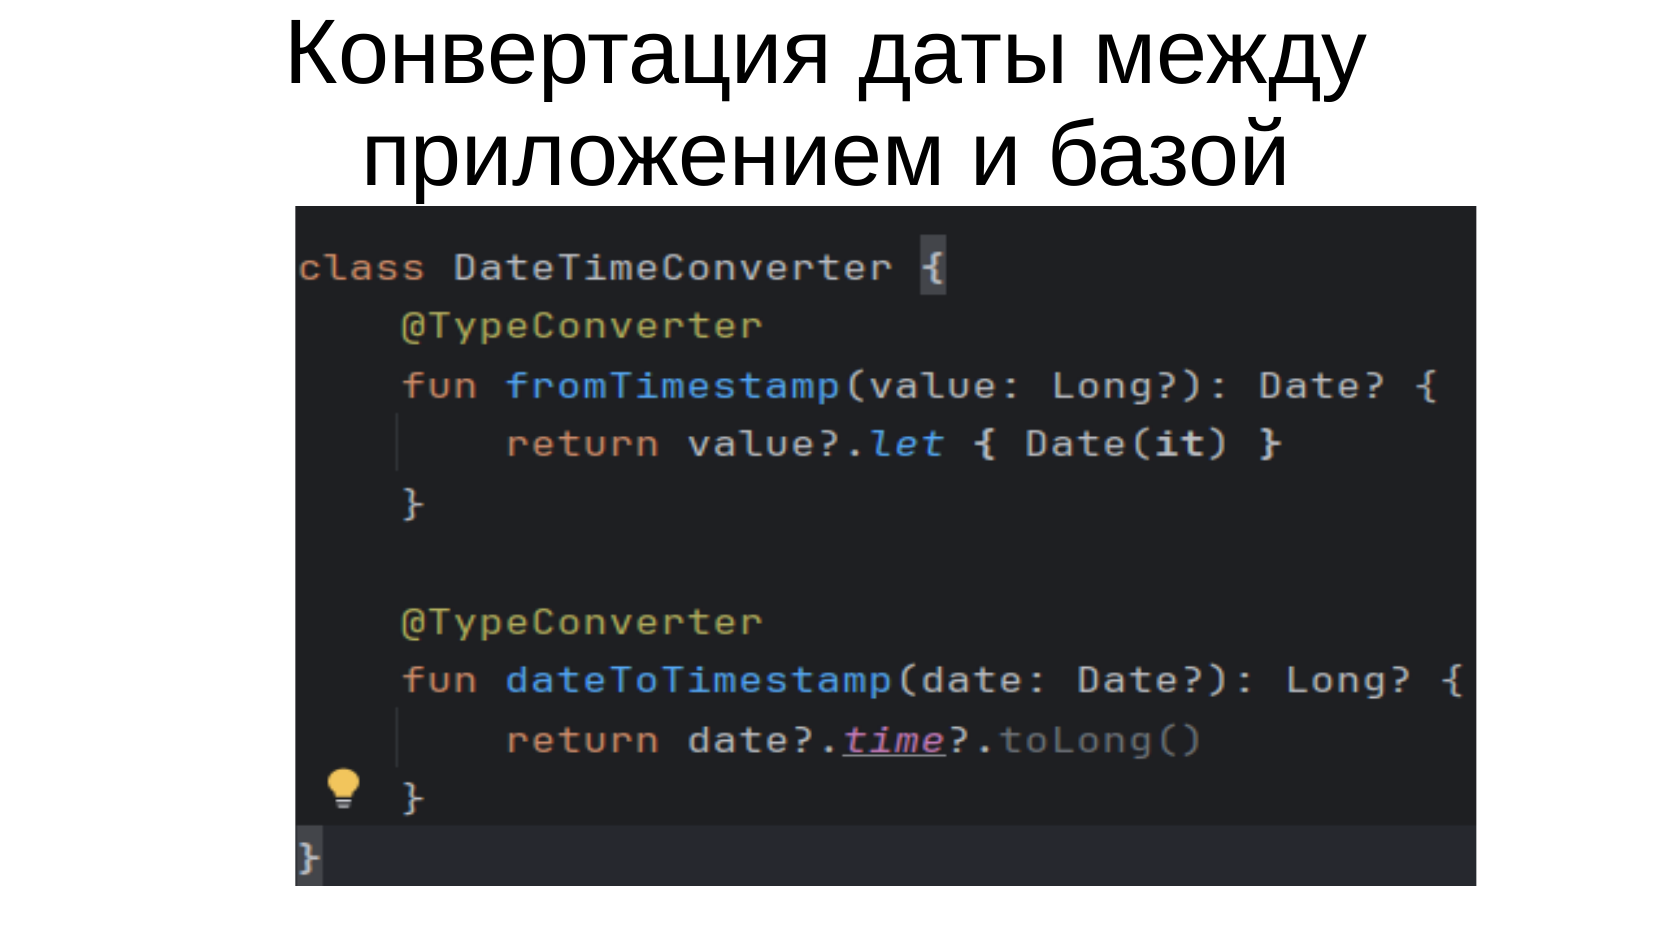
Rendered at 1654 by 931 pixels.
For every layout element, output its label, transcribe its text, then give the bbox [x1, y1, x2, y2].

picture [295, 206, 1477, 886]
title Конвертация даты между приложением и базой [82, 0, 1571, 206]
